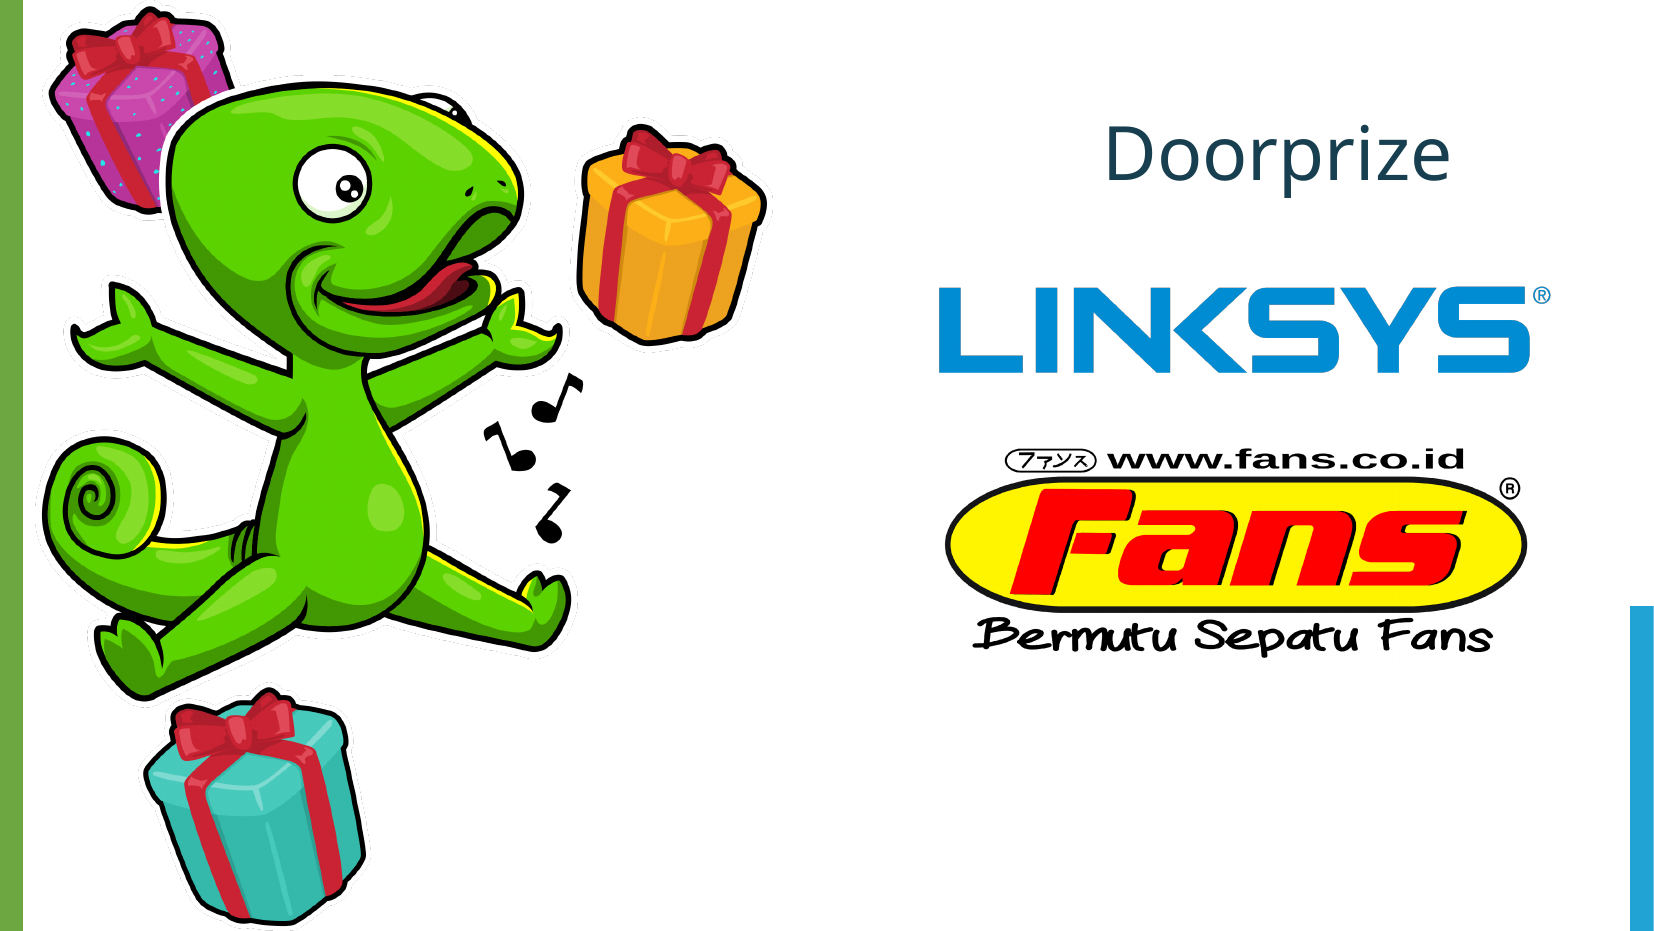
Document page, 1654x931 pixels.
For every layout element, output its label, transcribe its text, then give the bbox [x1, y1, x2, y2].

picture [910, 442, 1562, 664]
picture [35, 0, 773, 931]
picture [921, 269, 1560, 389]
text_box Doorprize [773, 59, 1453, 240]
